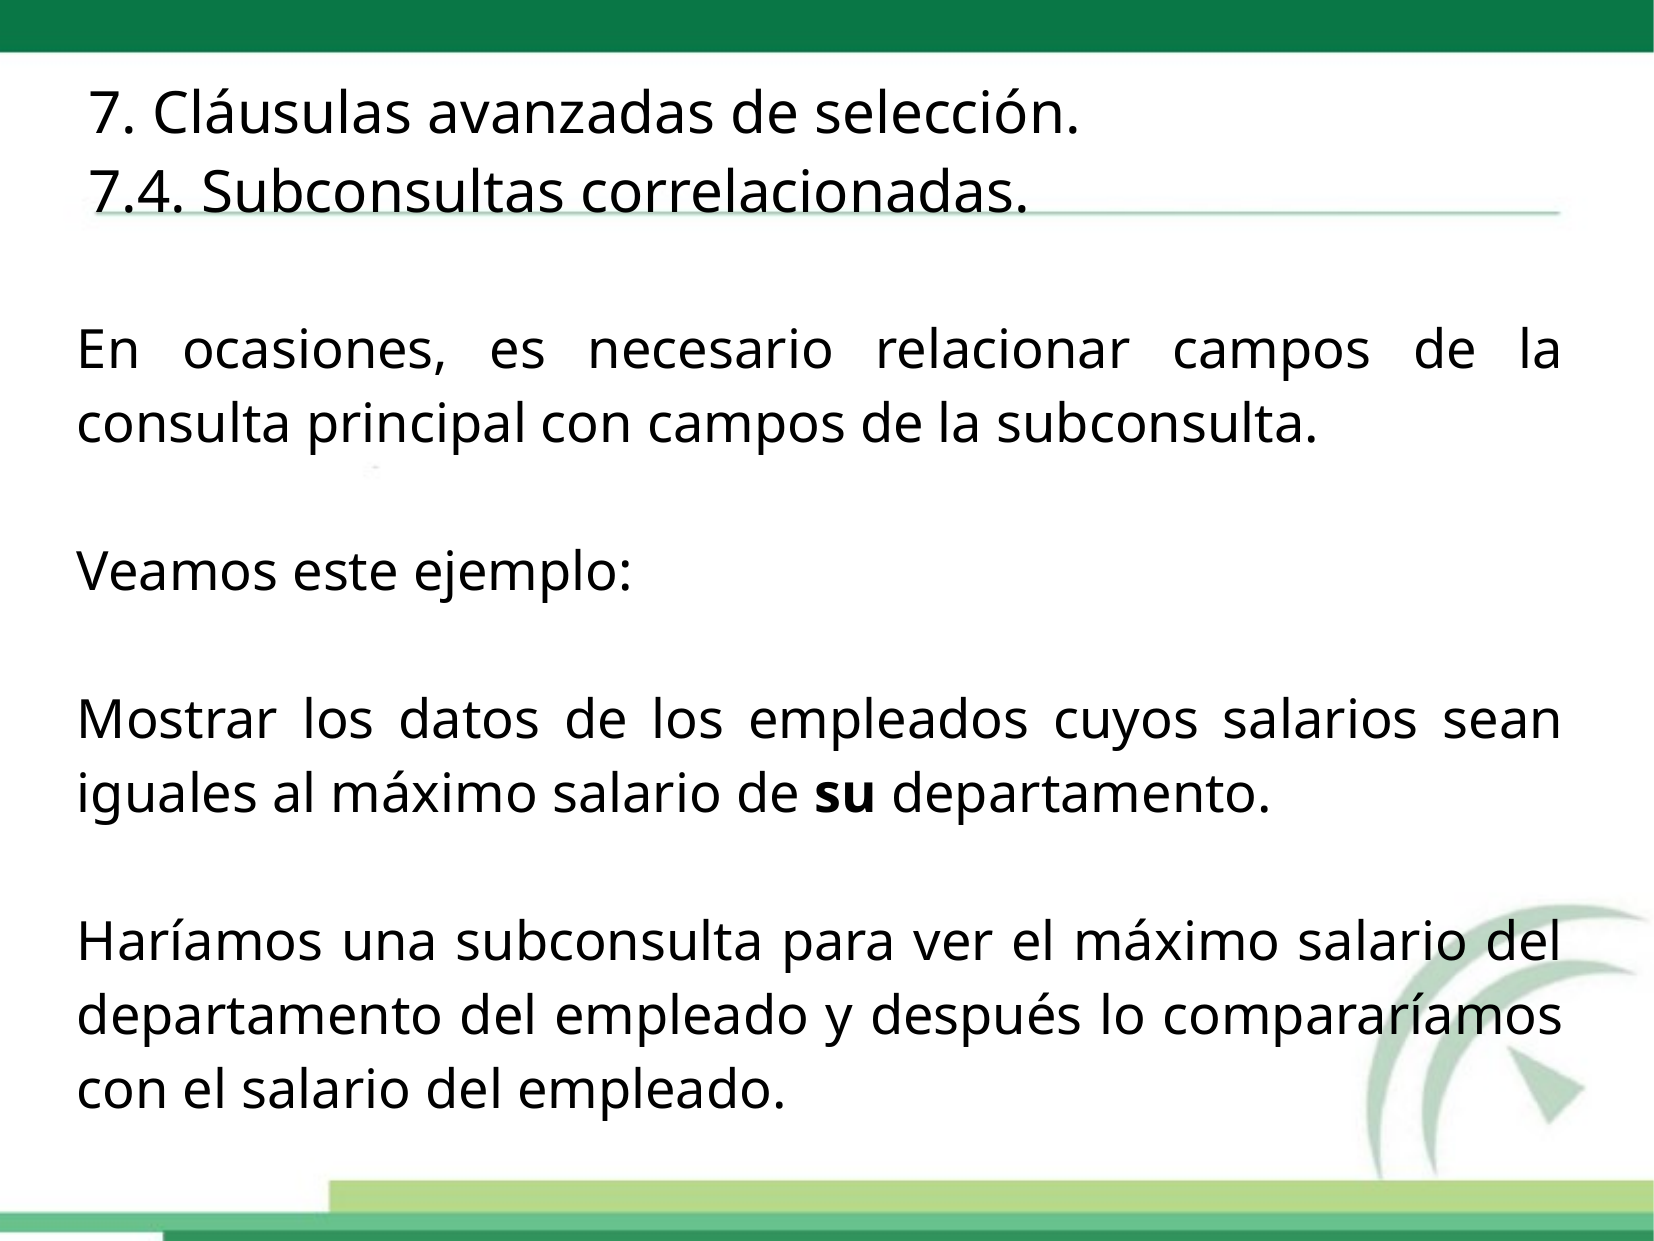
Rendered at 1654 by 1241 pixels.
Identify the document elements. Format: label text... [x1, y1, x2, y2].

picture [0, 0, 1654, 1241]
title 7. Cláusulas avanzadas de selección. 7.4. Subconsultas correlacionadas. [88, 46, 1577, 254]
list En ocasiones, es necesario relacionar campos de la consulta principal con campos de la subconsulta. Veamos este ejemplo: Mostrar los datos de los empleados cuyos salarios sean iguales al máximo salario de su departamento. Haríamos una subconsulta para ver el máximo salario del departamento del empleado y después lo compararíamos con el salario del empleado. [76, 236, 1565, 1040]
